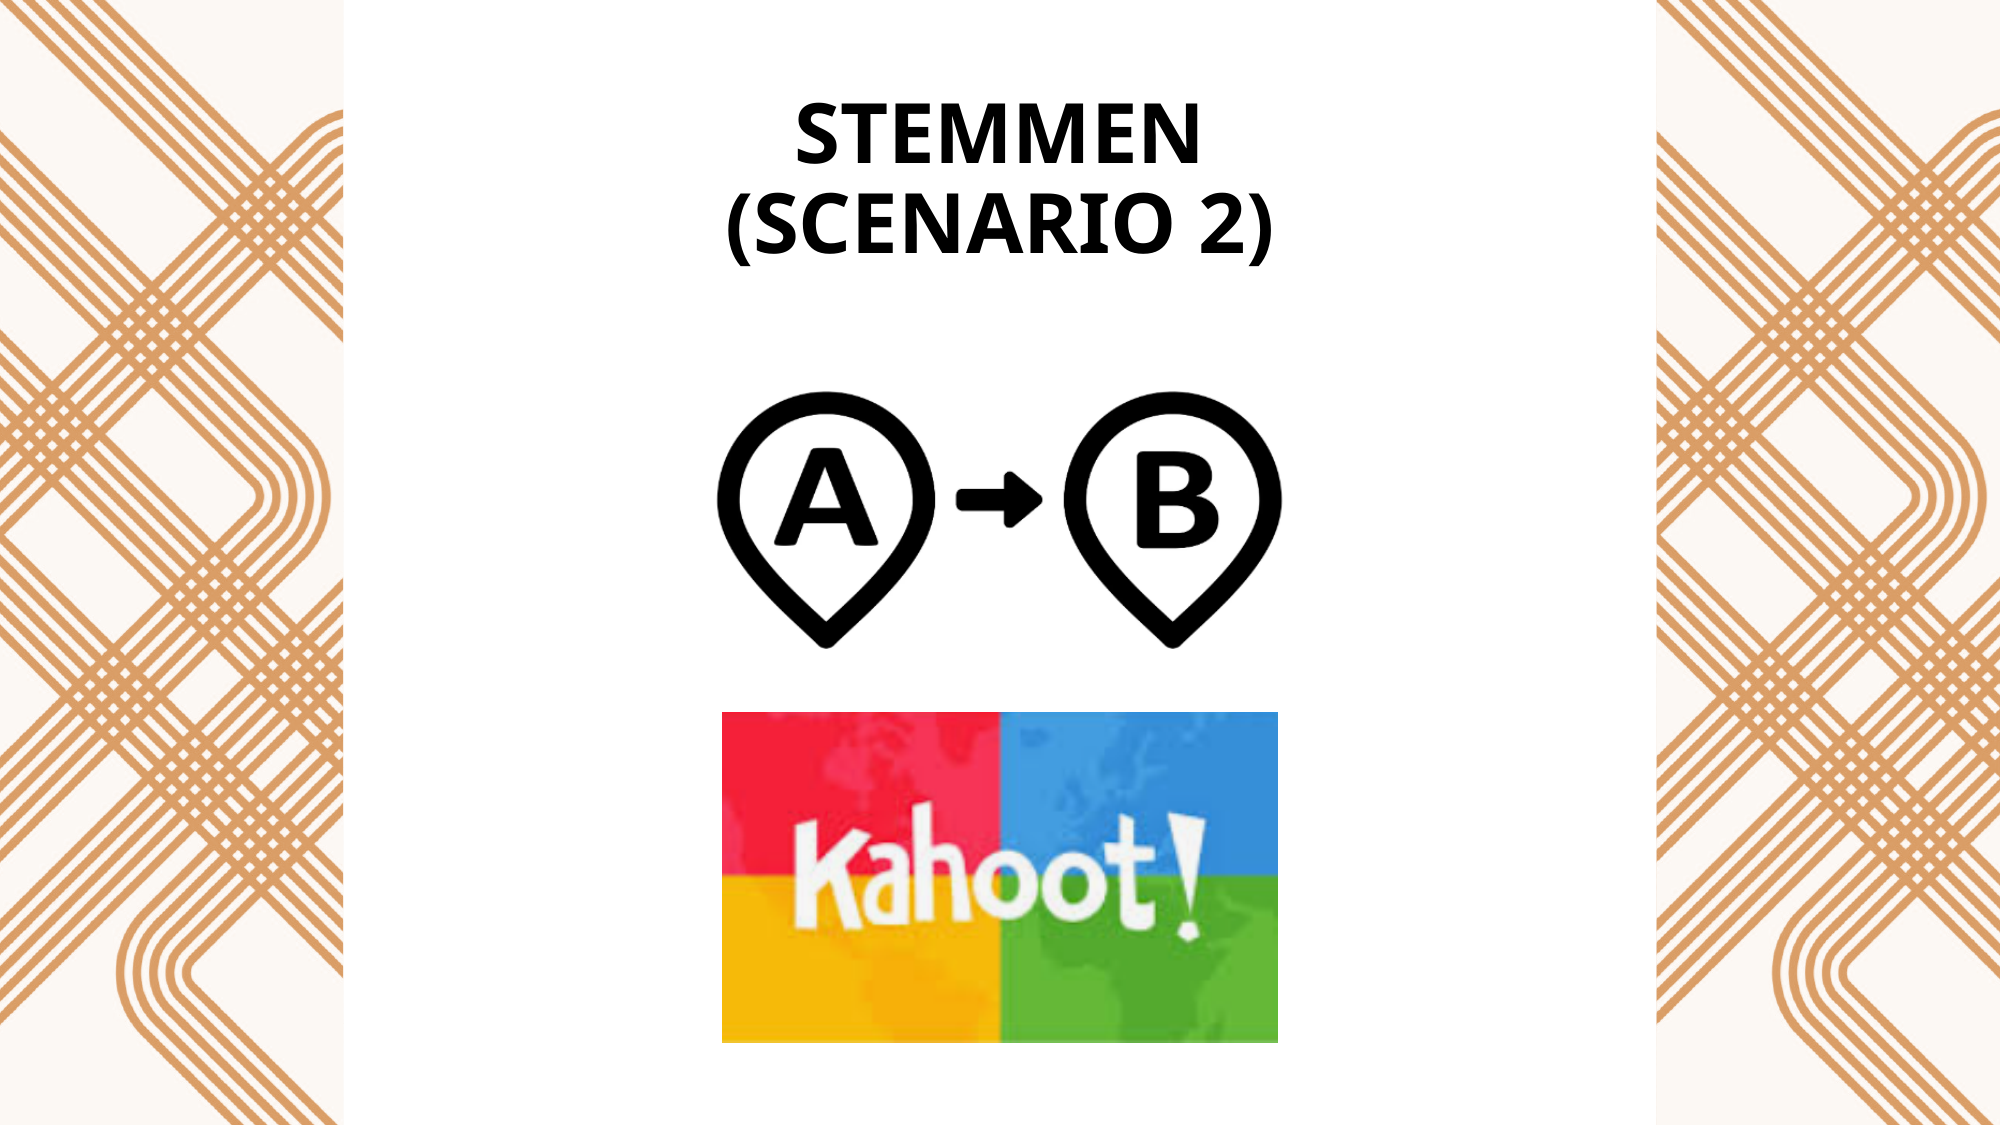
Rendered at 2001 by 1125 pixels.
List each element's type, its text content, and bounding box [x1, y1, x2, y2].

picture [666, 299, 1333, 657]
title STEMMEN (SCENARIO 2) [591, 79, 1409, 280]
picture [1656, 0, 2000, 1125]
picture [722, 712, 1278, 1043]
picture [0, 0, 344, 1125]
